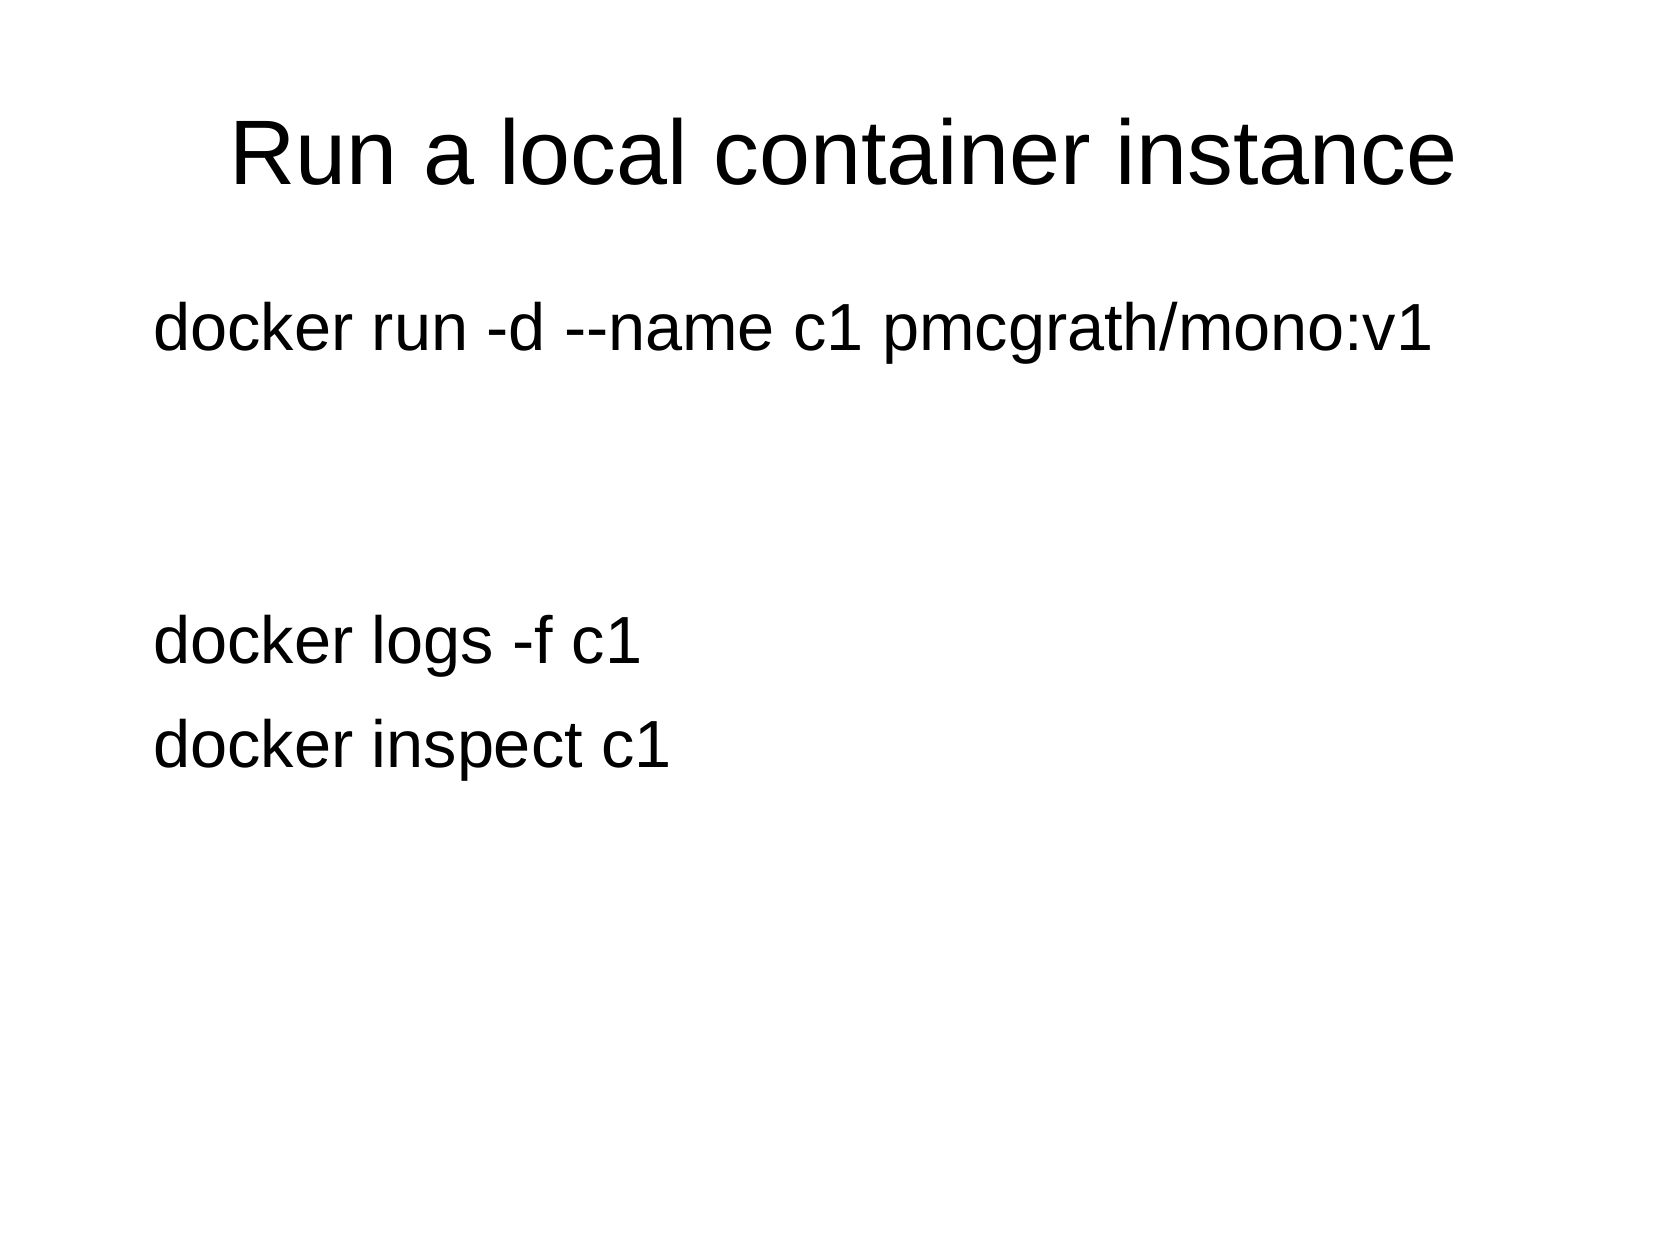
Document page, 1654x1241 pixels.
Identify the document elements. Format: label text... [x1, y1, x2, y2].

title Run a local container instance [82, 49, 1571, 257]
list docker run -d --name c1 pmcgrath/mono:v1 docker logs -f c1 docker inspect c1 [82, 290, 1571, 1010]
